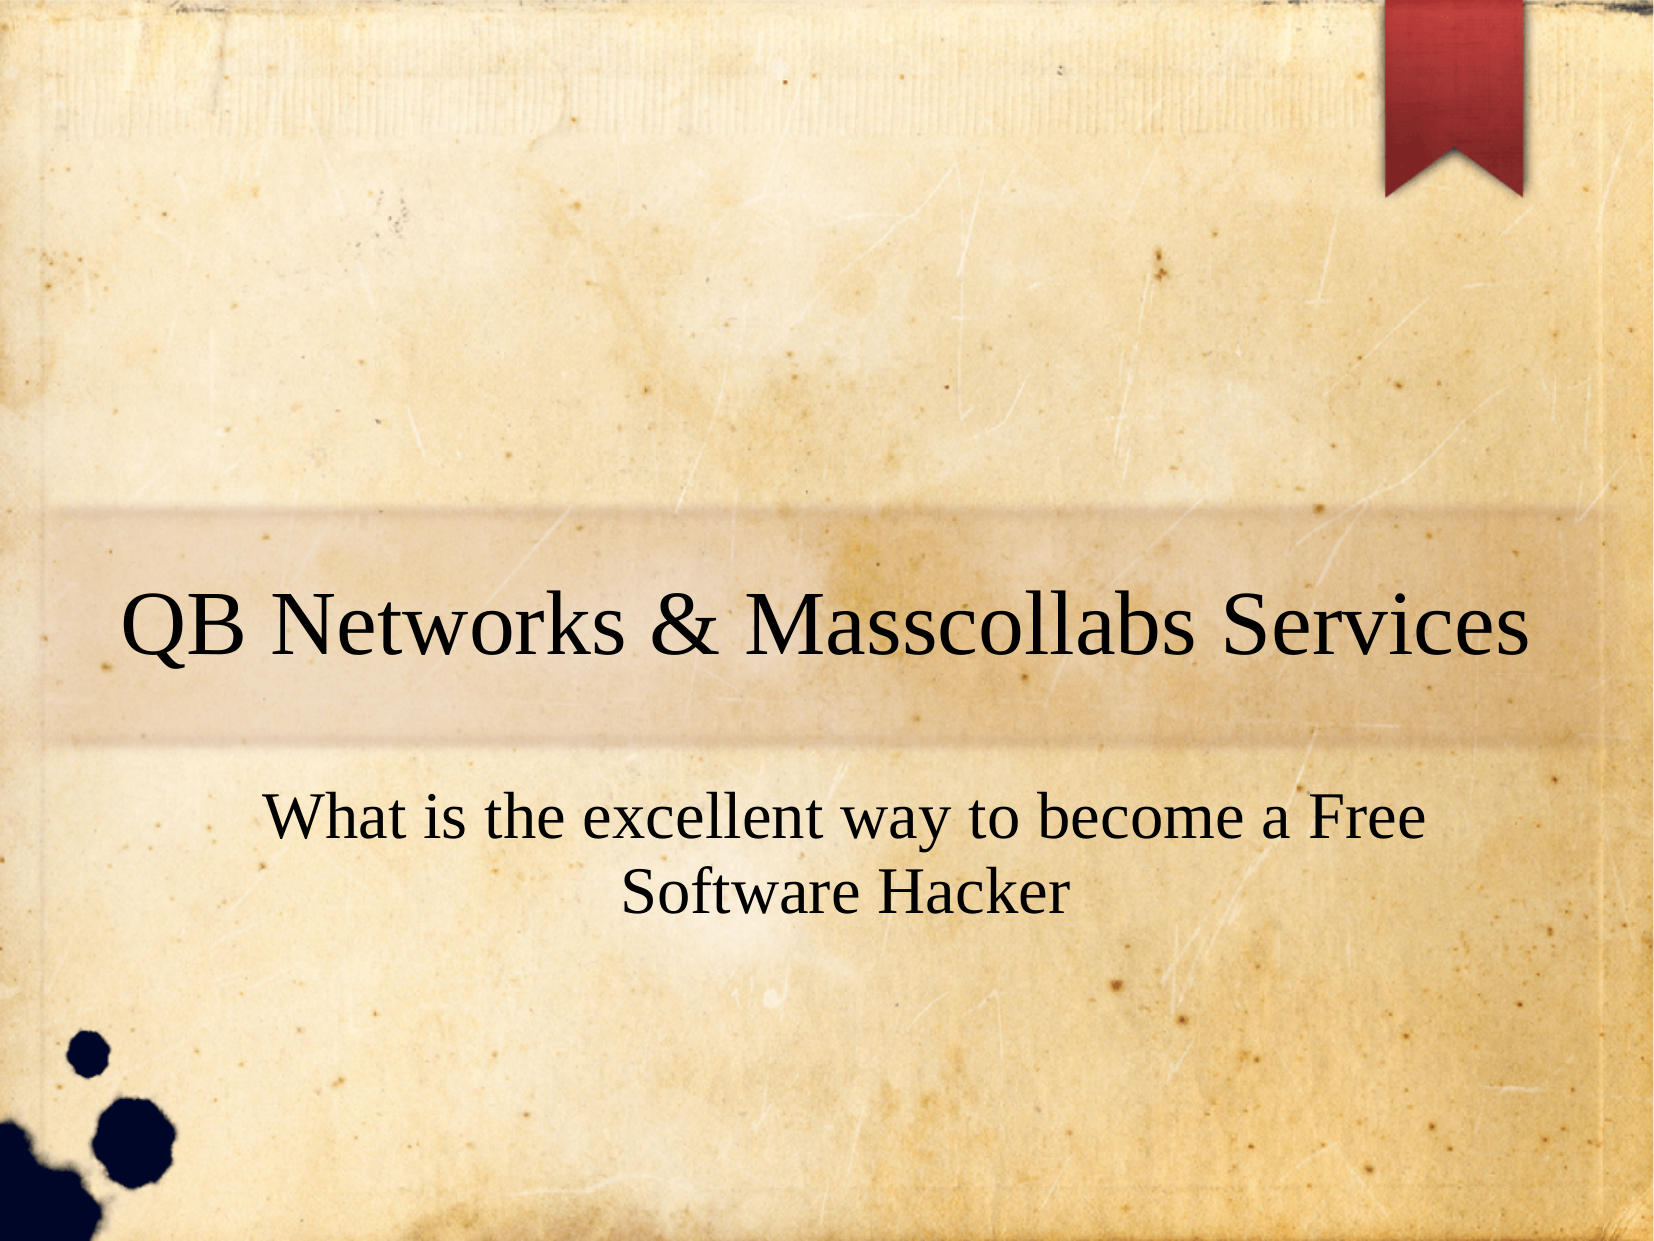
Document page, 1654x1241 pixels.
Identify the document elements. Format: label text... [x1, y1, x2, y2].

picture [0, 0, 1654, 1241]
title QB Networks & Masscollabs Services [82, 519, 1571, 727]
list What is the excellent way to become a Free Software Hacker [82, 779, 1538, 1205]
